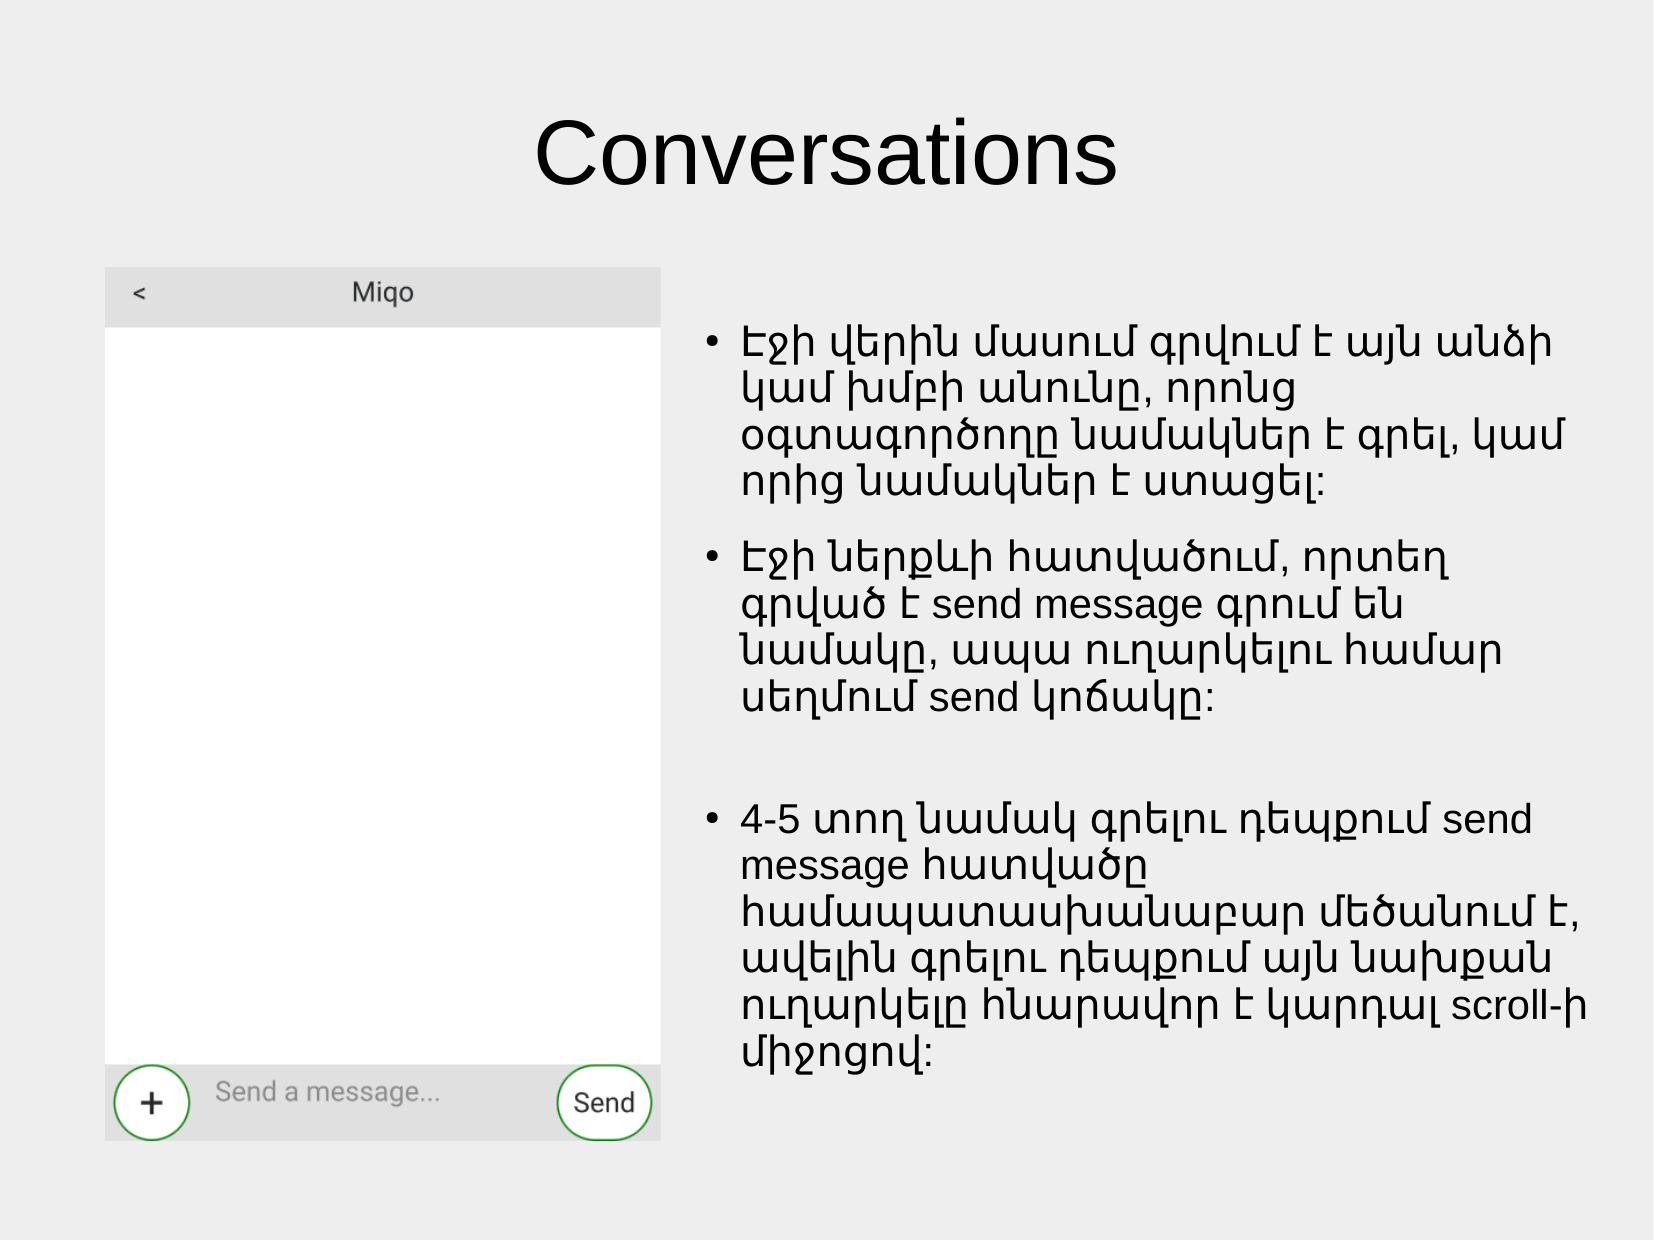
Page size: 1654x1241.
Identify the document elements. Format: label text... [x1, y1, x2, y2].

picture [105, 267, 661, 1141]
text_box Էջի վերին մասում գրվում է այն անձի կամ խմբի անունը, որոնց օգտագործողը նամակներ է գրել, կամ որից նամակներ է ստացել: Էջի ներքևի հատվածում, որտեղ գրված է send message գրում են նամակը, ապա ուղարկելու համար սեղմում send կոճակը: 4-5 տող նամակ գրելու դեպքում send message հատվածը համապատասխանաբար մեծանում է, ավելին գրելու դեպքում այն նախքան ուղարկելը հնարավոր է կարդալ scroll-ի միջոցով: [690, 311, 1621, 1083]
title Conversations [82, 49, 1571, 257]
